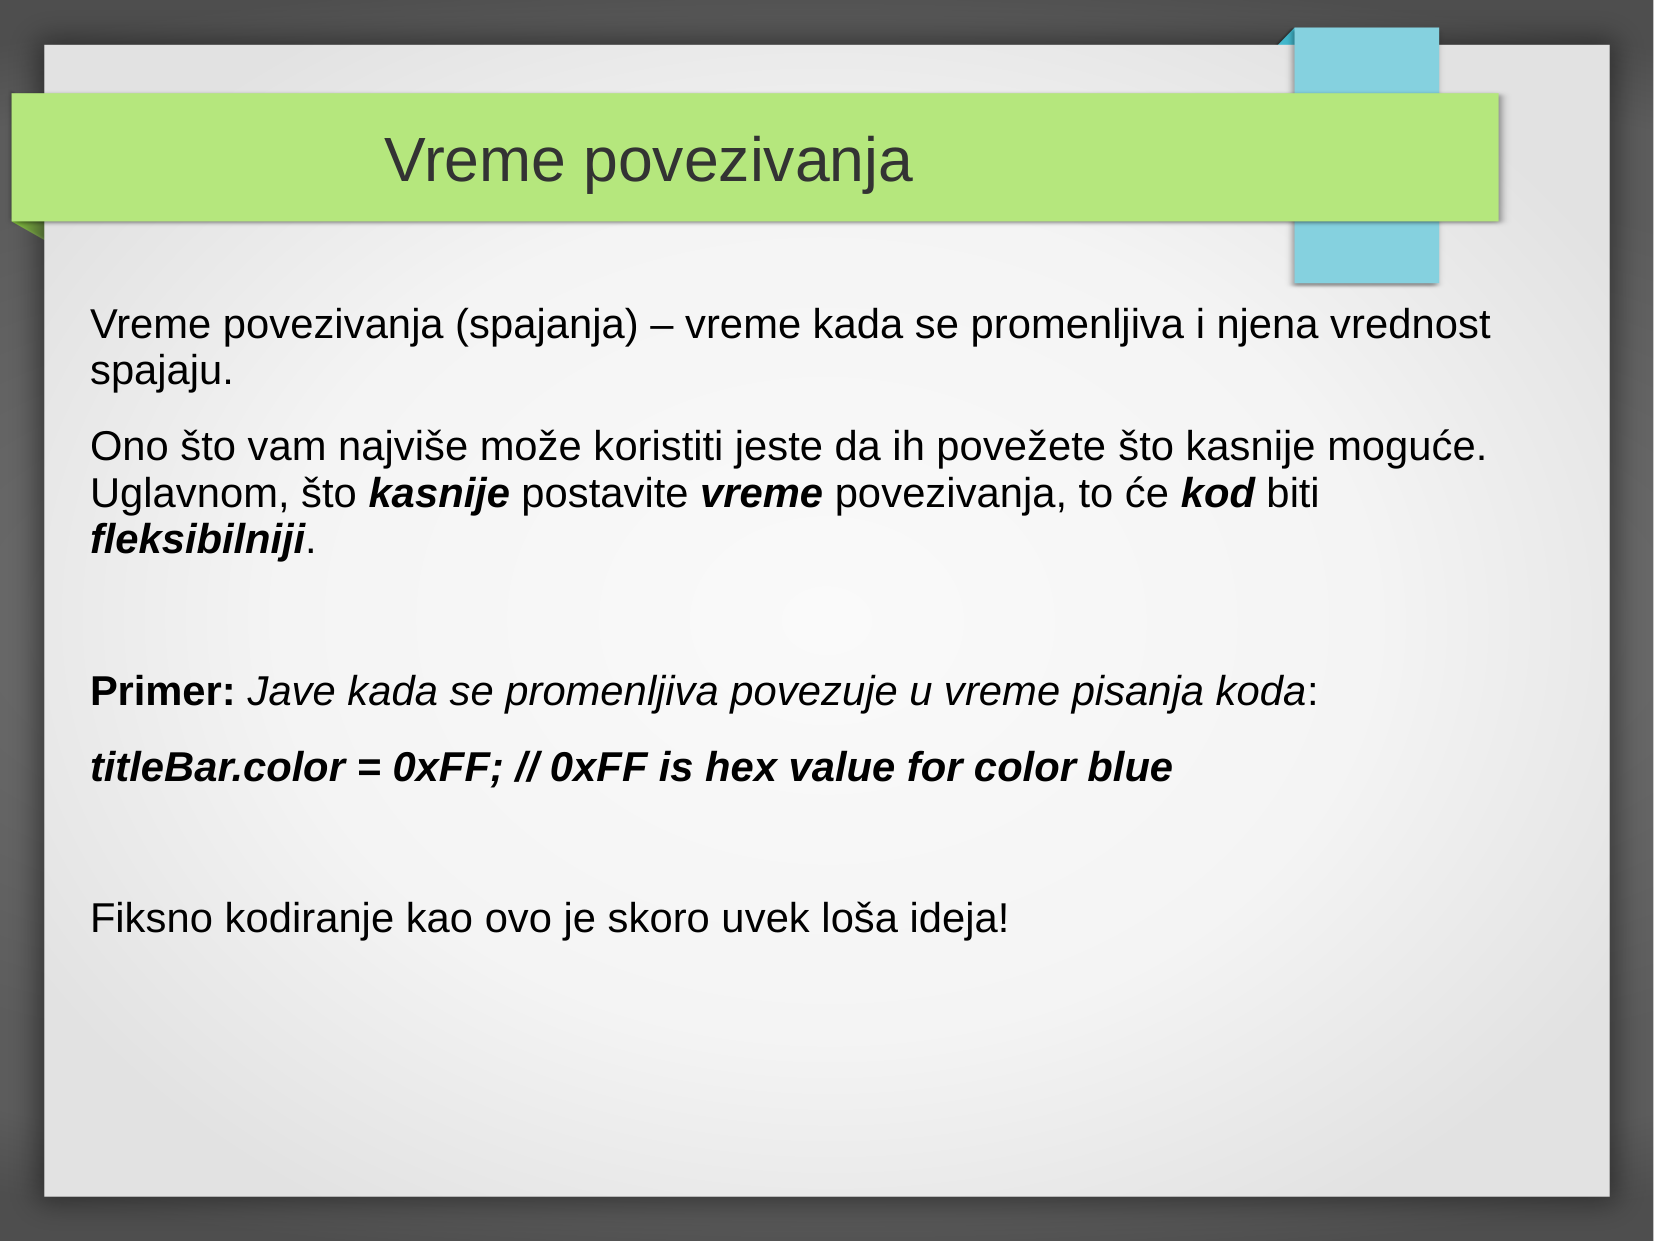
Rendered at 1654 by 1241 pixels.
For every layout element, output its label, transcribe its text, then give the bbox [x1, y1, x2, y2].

picture [0, 0, 1654, 1241]
title Vreme povezivanja [70, 106, 1229, 213]
list Vreme povezivanja (spajanja) – vreme kada se promenljiva i njena vrednost spajaju. Ono što vam najviše može koristiti jeste da ih povežete što kasnije moguće. Uglavnom, što kasnije postavite vreme povezivanja, to će kod biti fleksibilniji. Primer: Jave kada se promenljiva povezuje u vreme pisanja koda: titleBar.color = 0xFF; // 0xFF is hex value for color blue Fiksno kodiranje kao ovo je skoro uvek loša ideja! [90, 300, 1546, 1021]
